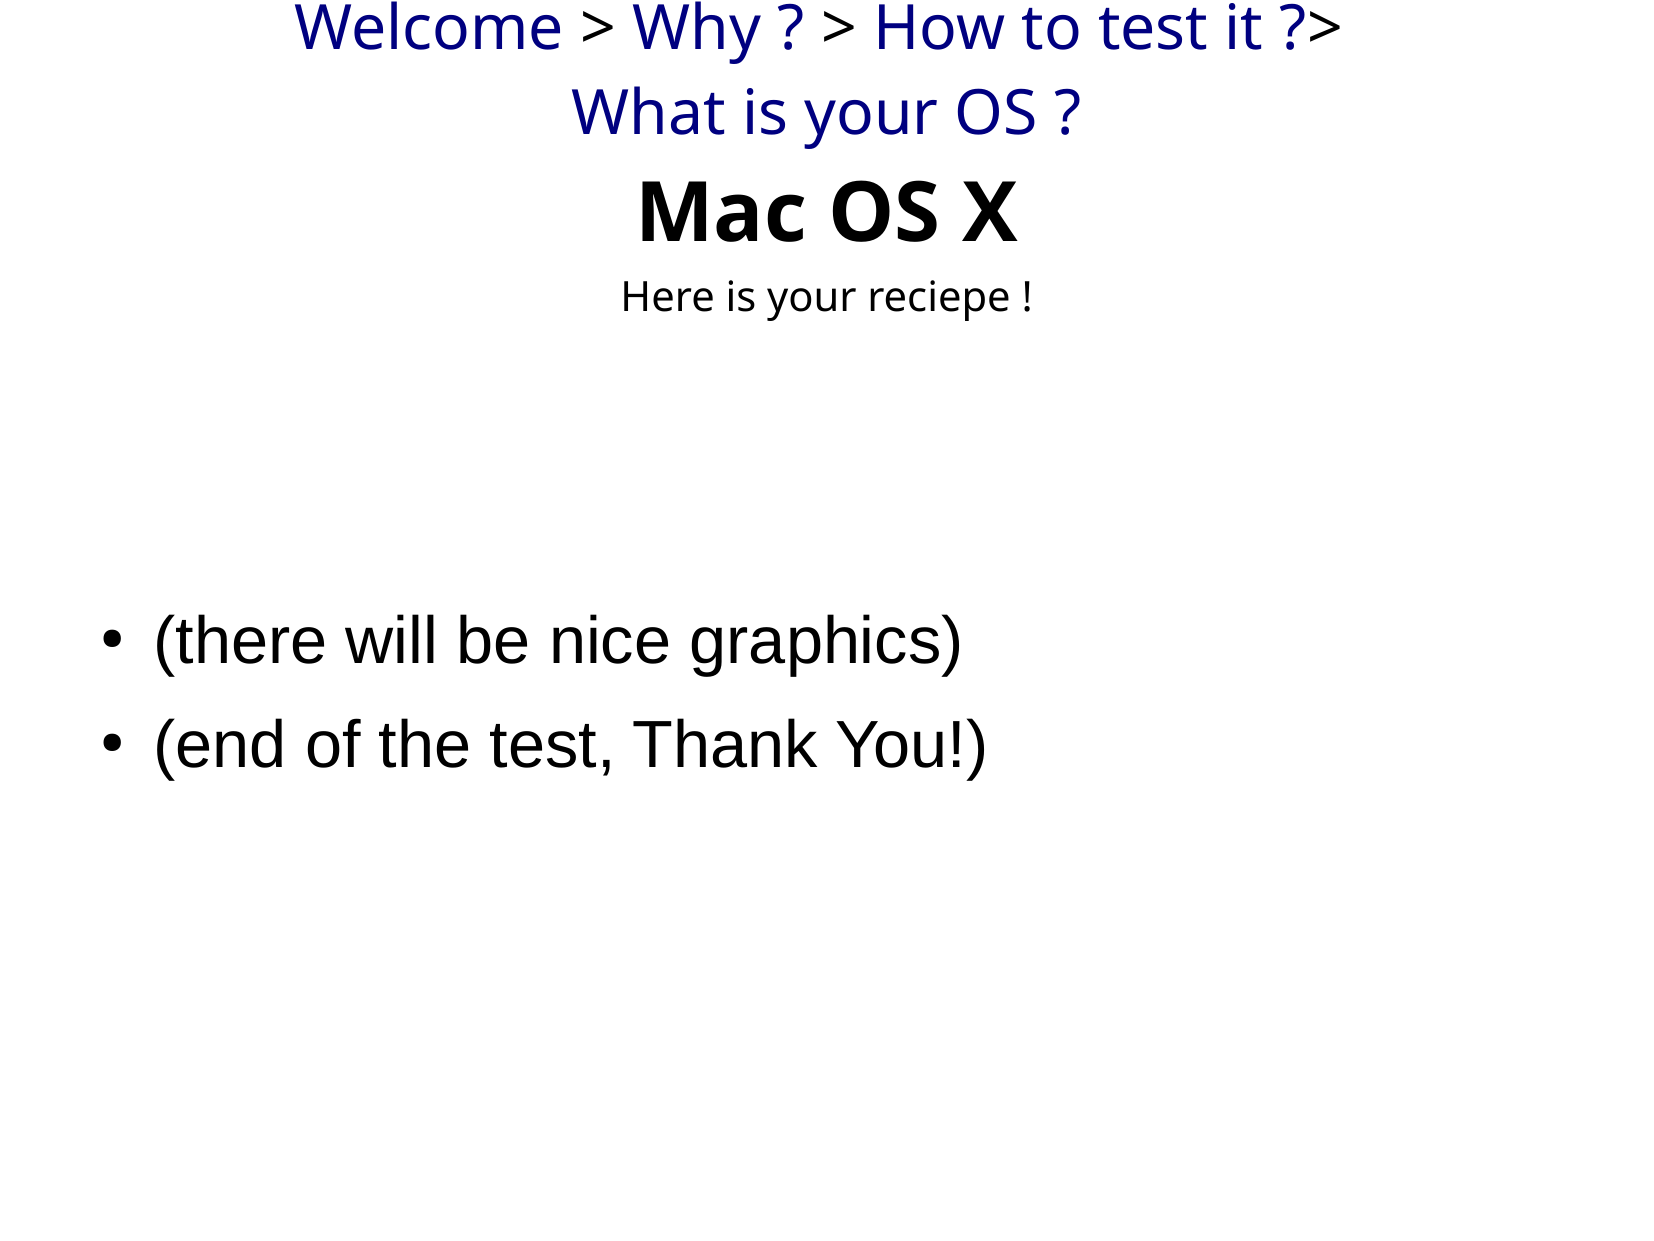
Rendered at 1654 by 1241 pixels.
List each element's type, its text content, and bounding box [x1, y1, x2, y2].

list (there will be nice graphics) (end of the test, Thank You!) [82, 290, 1538, 1010]
title Welcome > Why ? > How to test it ?> What is your OS ? Mac OS X Here is your reciepe ! [82, 35, 1571, 271]
